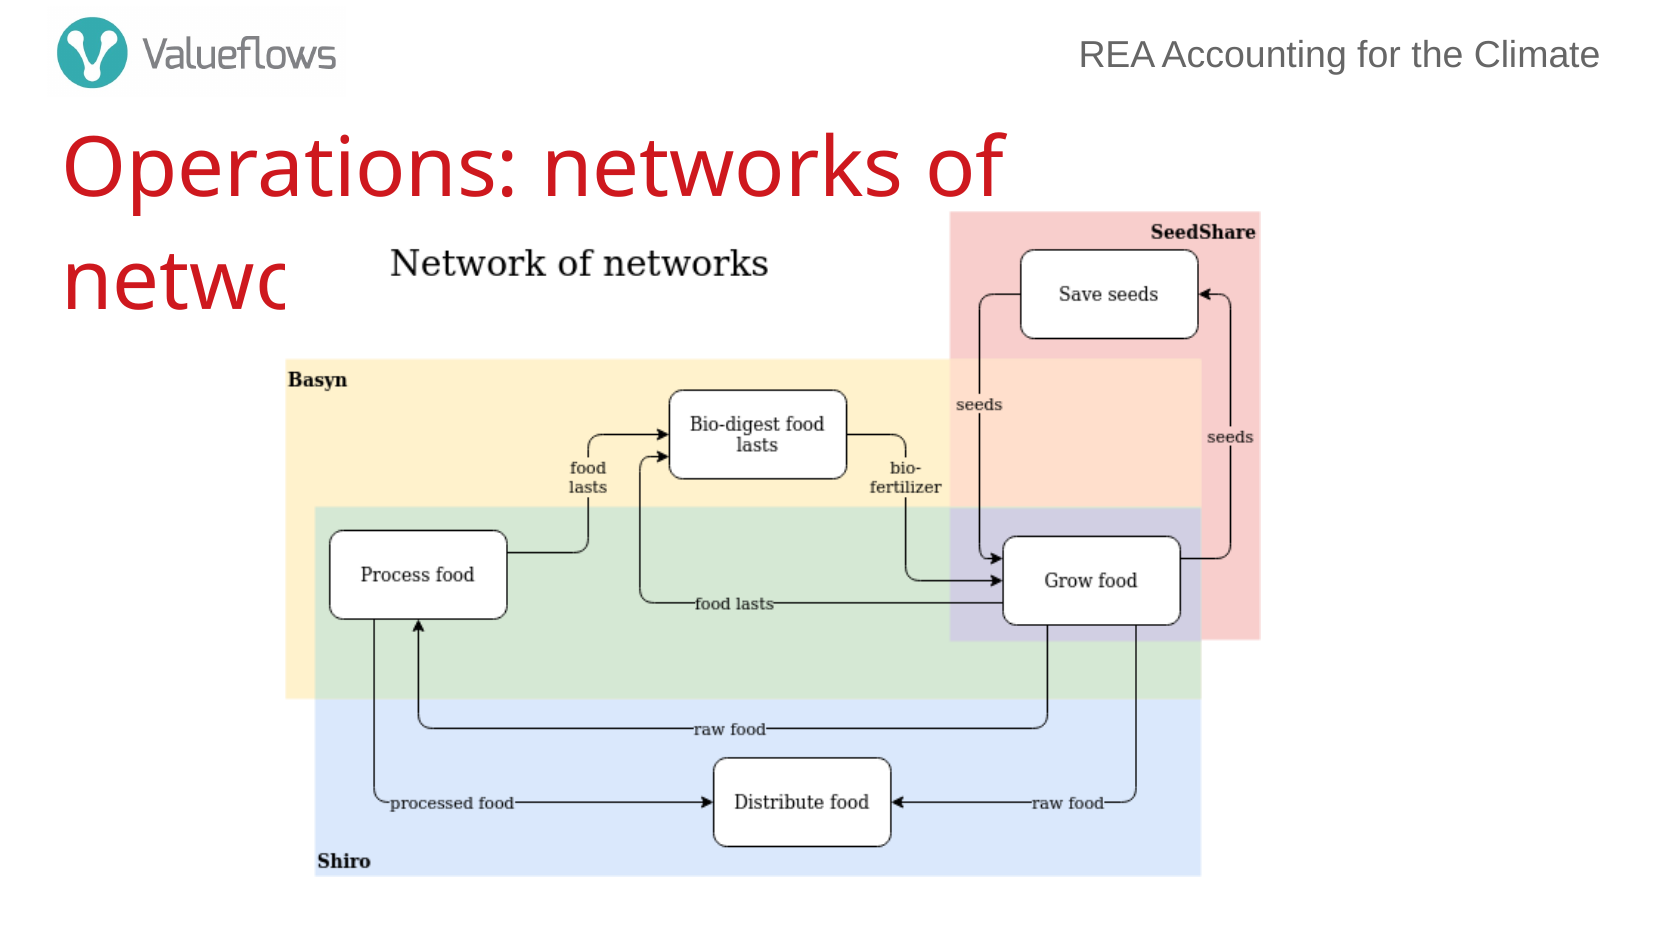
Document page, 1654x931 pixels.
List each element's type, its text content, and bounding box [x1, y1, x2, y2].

text_box Operations: networks of networks [46, 100, 1366, 282]
text_box REA Accounting for the Climate [1063, 26, 1630, 84]
picture [47, 6, 346, 97]
picture [285, 211, 1261, 877]
